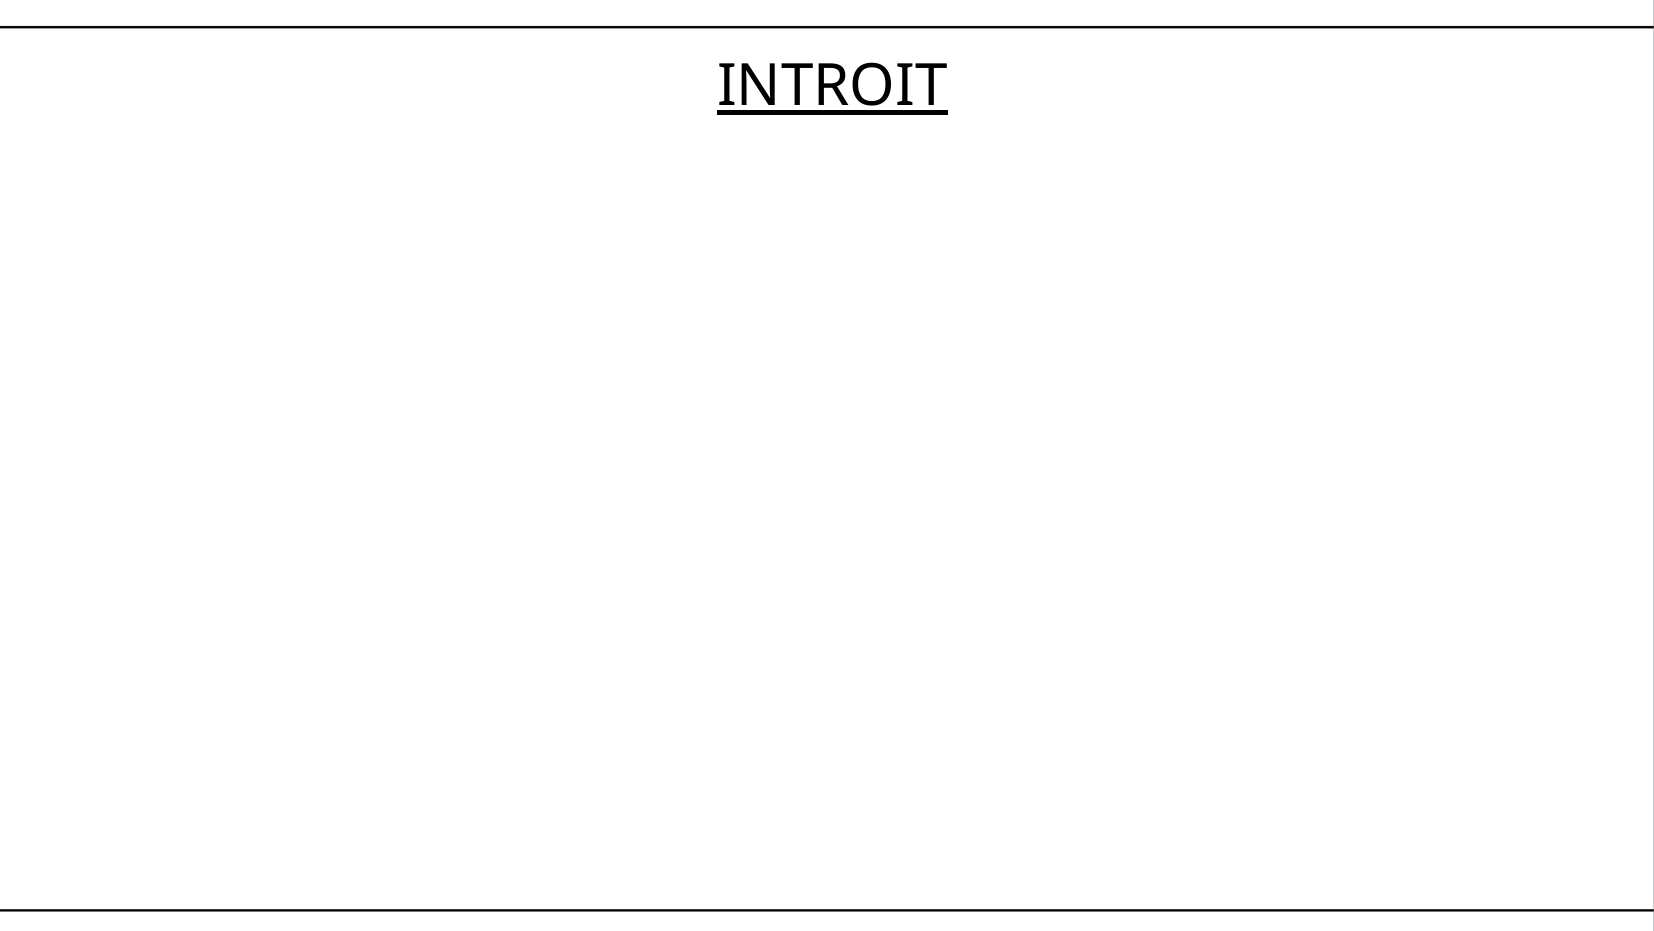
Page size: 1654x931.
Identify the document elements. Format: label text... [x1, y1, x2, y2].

picture [0, 0, 1654, 931]
text_box INTROIT [105, 35, 1561, 129]
